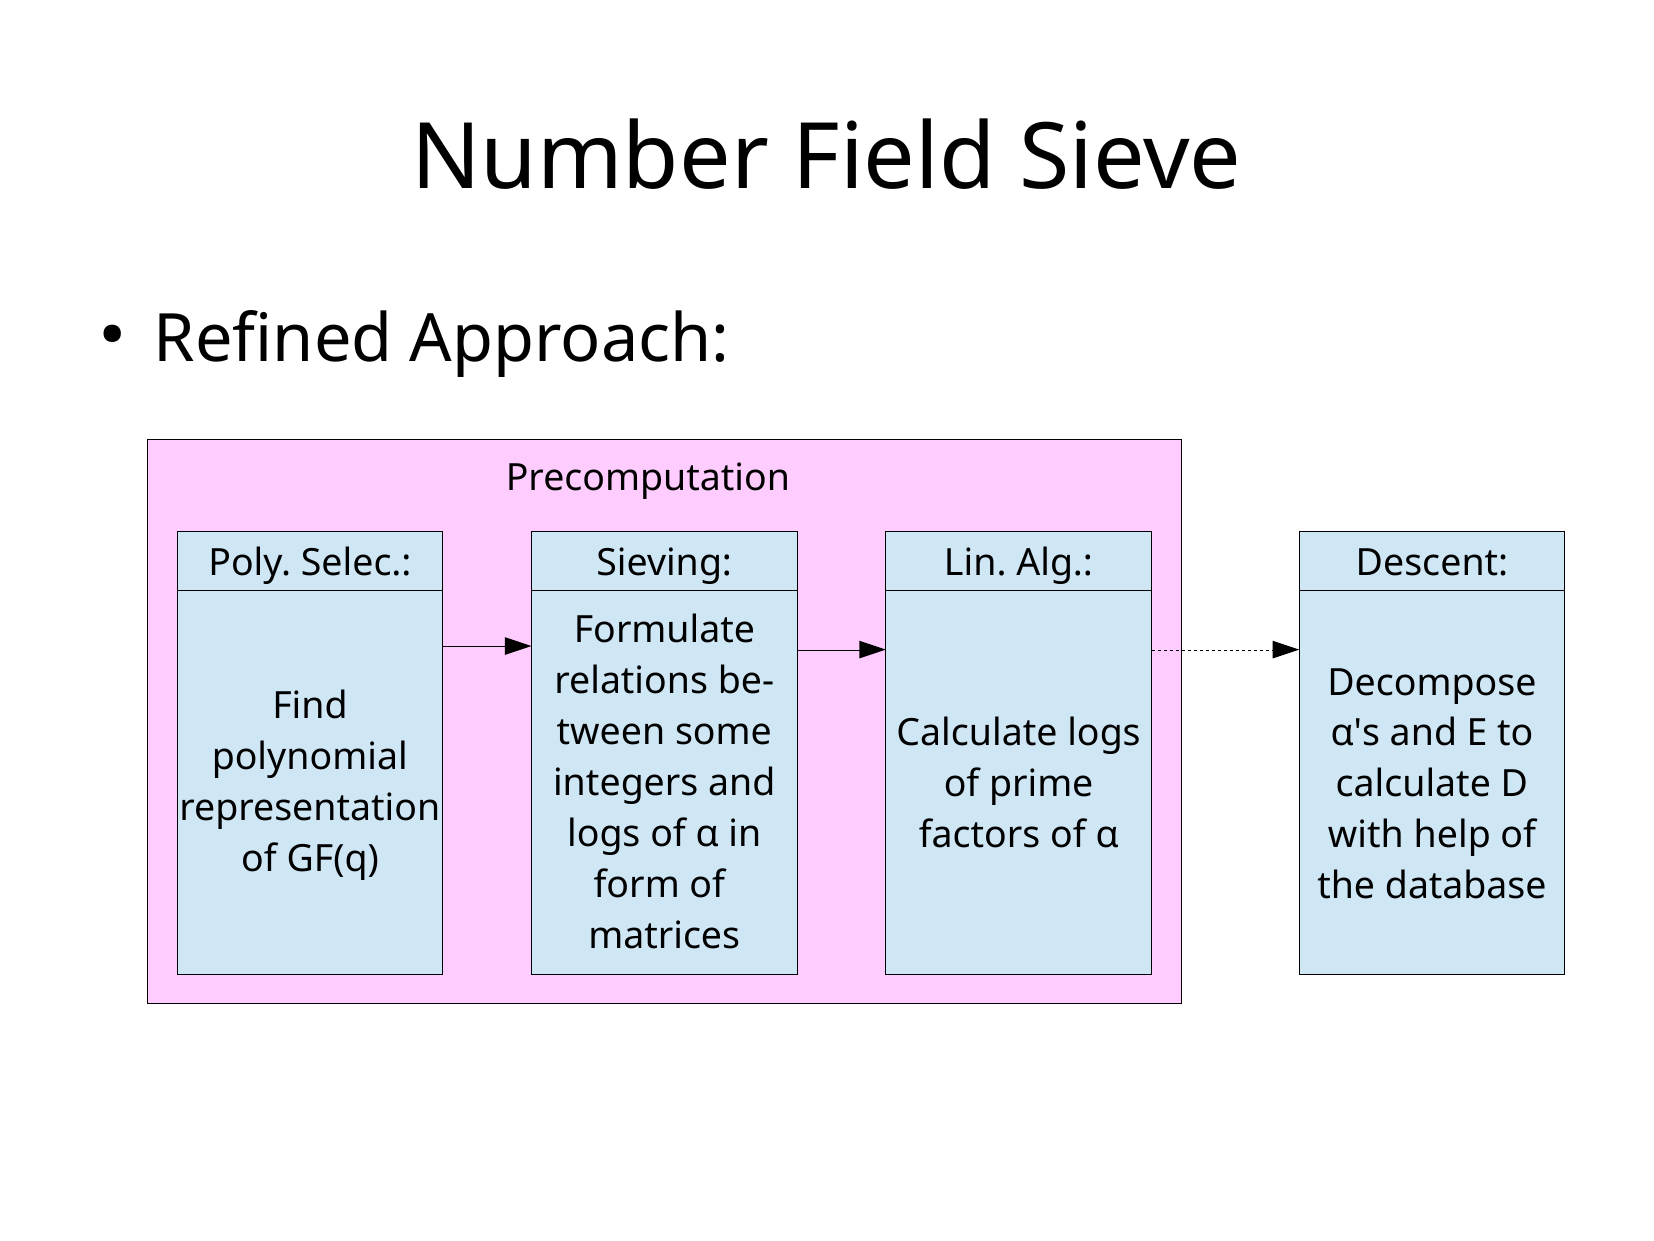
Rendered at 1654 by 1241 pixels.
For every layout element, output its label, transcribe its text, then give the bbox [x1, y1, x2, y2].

text_box Formulate relations be- tween some integers and logs of α in form of matrices [531, 591, 798, 975]
text_box Calculate logs of prime factors of α [885, 591, 1152, 975]
title Number Field Sieve [82, 49, 1571, 257]
text_box Poly. Selec.: [177, 531, 443, 591]
text_box Sieving: [531, 531, 798, 591]
text_box Descent: [1299, 531, 1565, 591]
text_box Lin. Alg.: [885, 531, 1152, 591]
list Refined Approach: [82, 290, 1571, 1109]
text_box Decompose α's and E to calculate D with help of the database [1299, 591, 1565, 975]
text_box Precomputation [491, 442, 806, 506]
